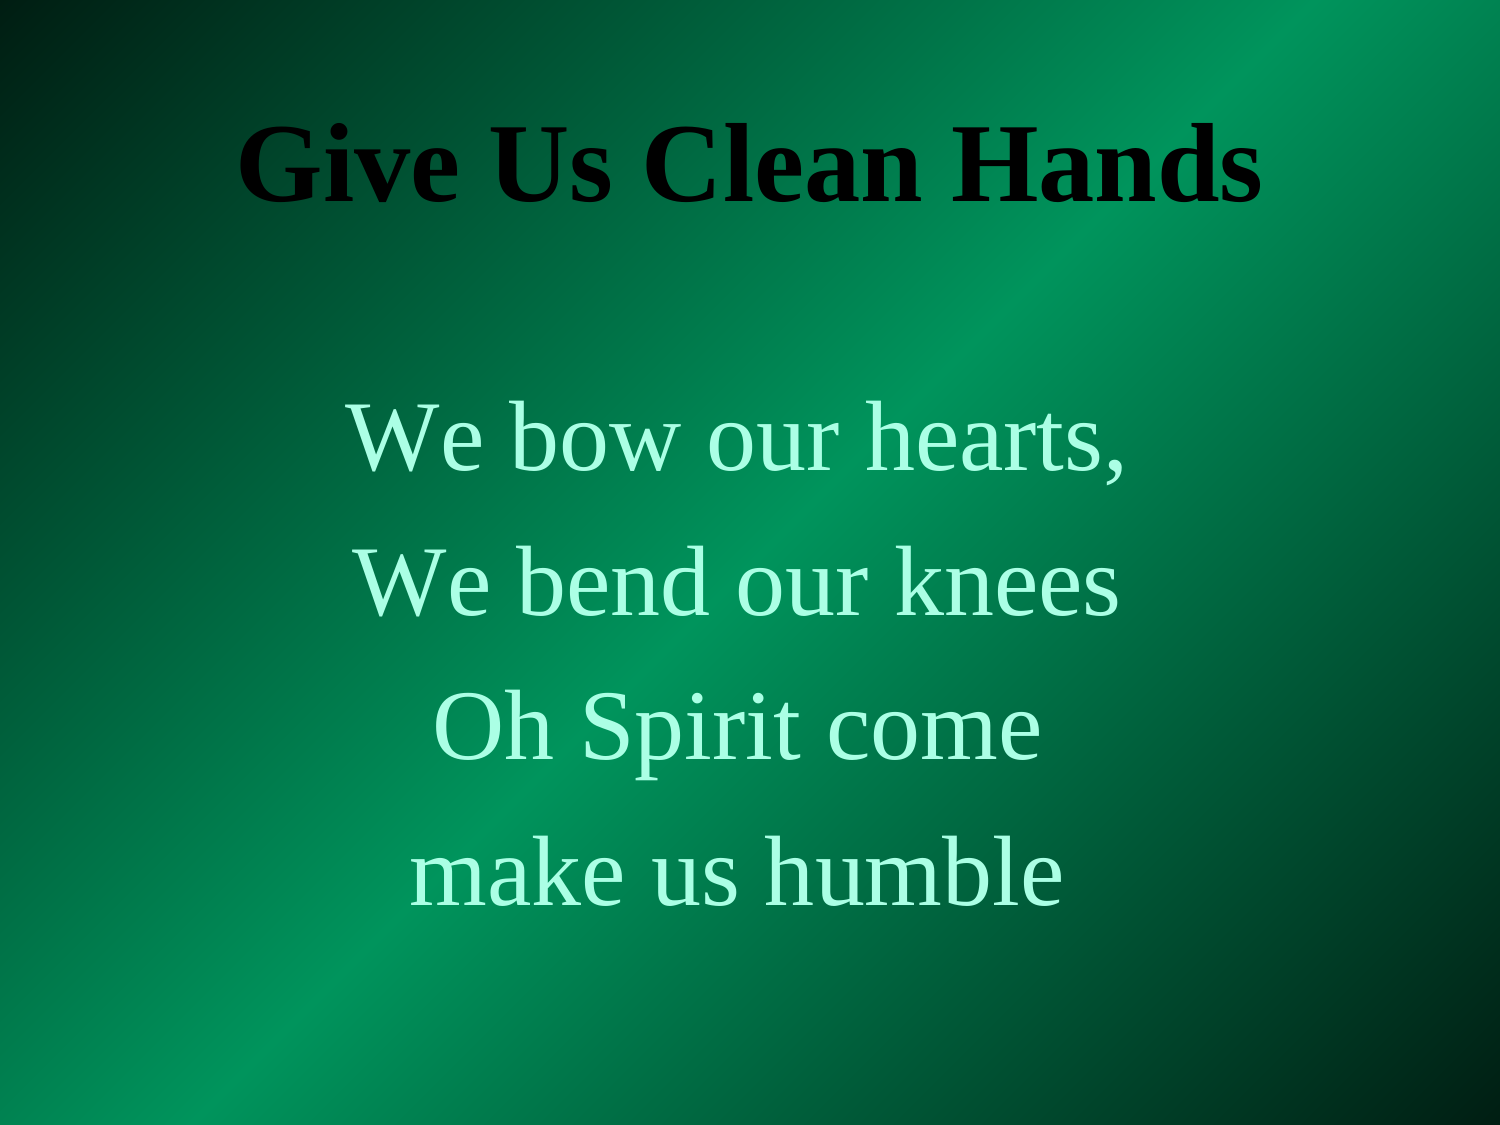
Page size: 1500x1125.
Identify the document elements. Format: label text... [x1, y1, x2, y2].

subtitle We bow our hearts, We bend our knees Oh Spirit come make us humble [62, 362, 1413, 988]
title Give Us Clean Hands [112, 62, 1388, 250]
